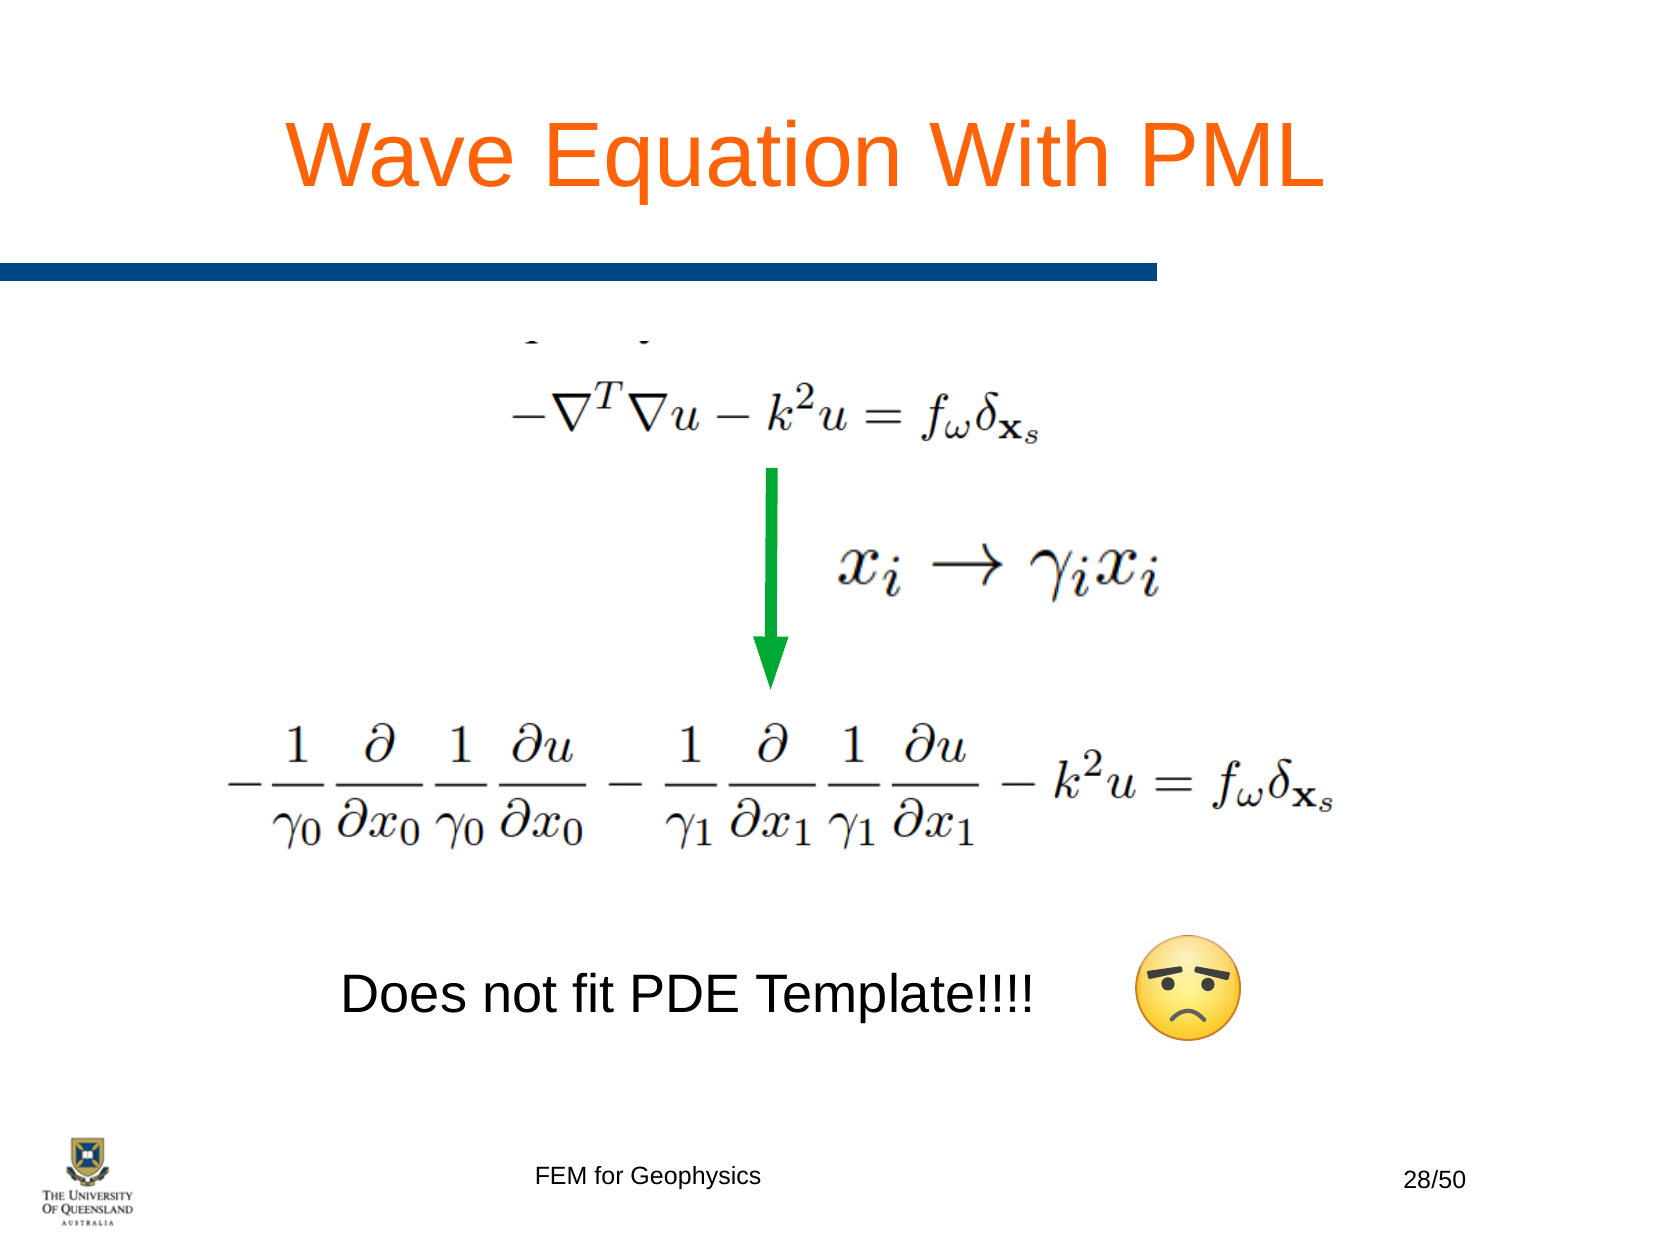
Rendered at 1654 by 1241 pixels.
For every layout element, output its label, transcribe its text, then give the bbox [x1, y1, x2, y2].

picture [454, 341, 1155, 479]
text_box Does not fit PDE Template!!!! [325, 956, 1067, 1032]
picture [821, 506, 1179, 629]
picture [35, 1133, 142, 1235]
picture [174, 708, 1386, 862]
picture [1135, 935, 1242, 1041]
title Wave Equation With PML [73, 50, 1562, 258]
